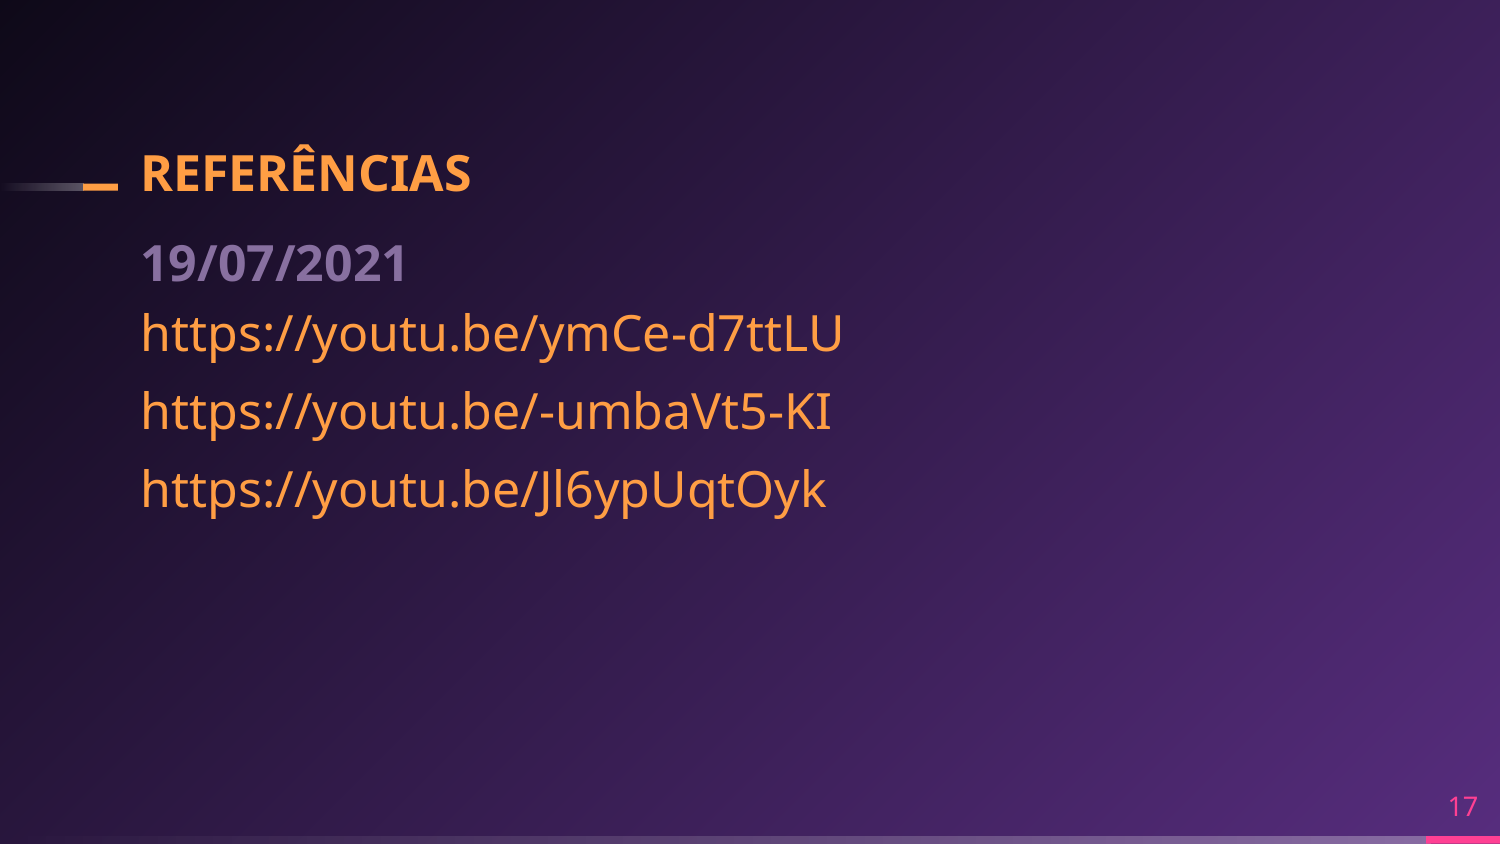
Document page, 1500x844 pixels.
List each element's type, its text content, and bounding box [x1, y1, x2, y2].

slide_number <número> [1426, 779, 1500, 837]
title REFERÊNCIAS [140, 137, 1011, 203]
list 19/07/2021 https://youtu.be/ymCe-d7ttLU https://youtu.be/-umbaVt5-KI https://youtu.be/Jl6ypUqtOyk [140, 222, 1250, 720]
